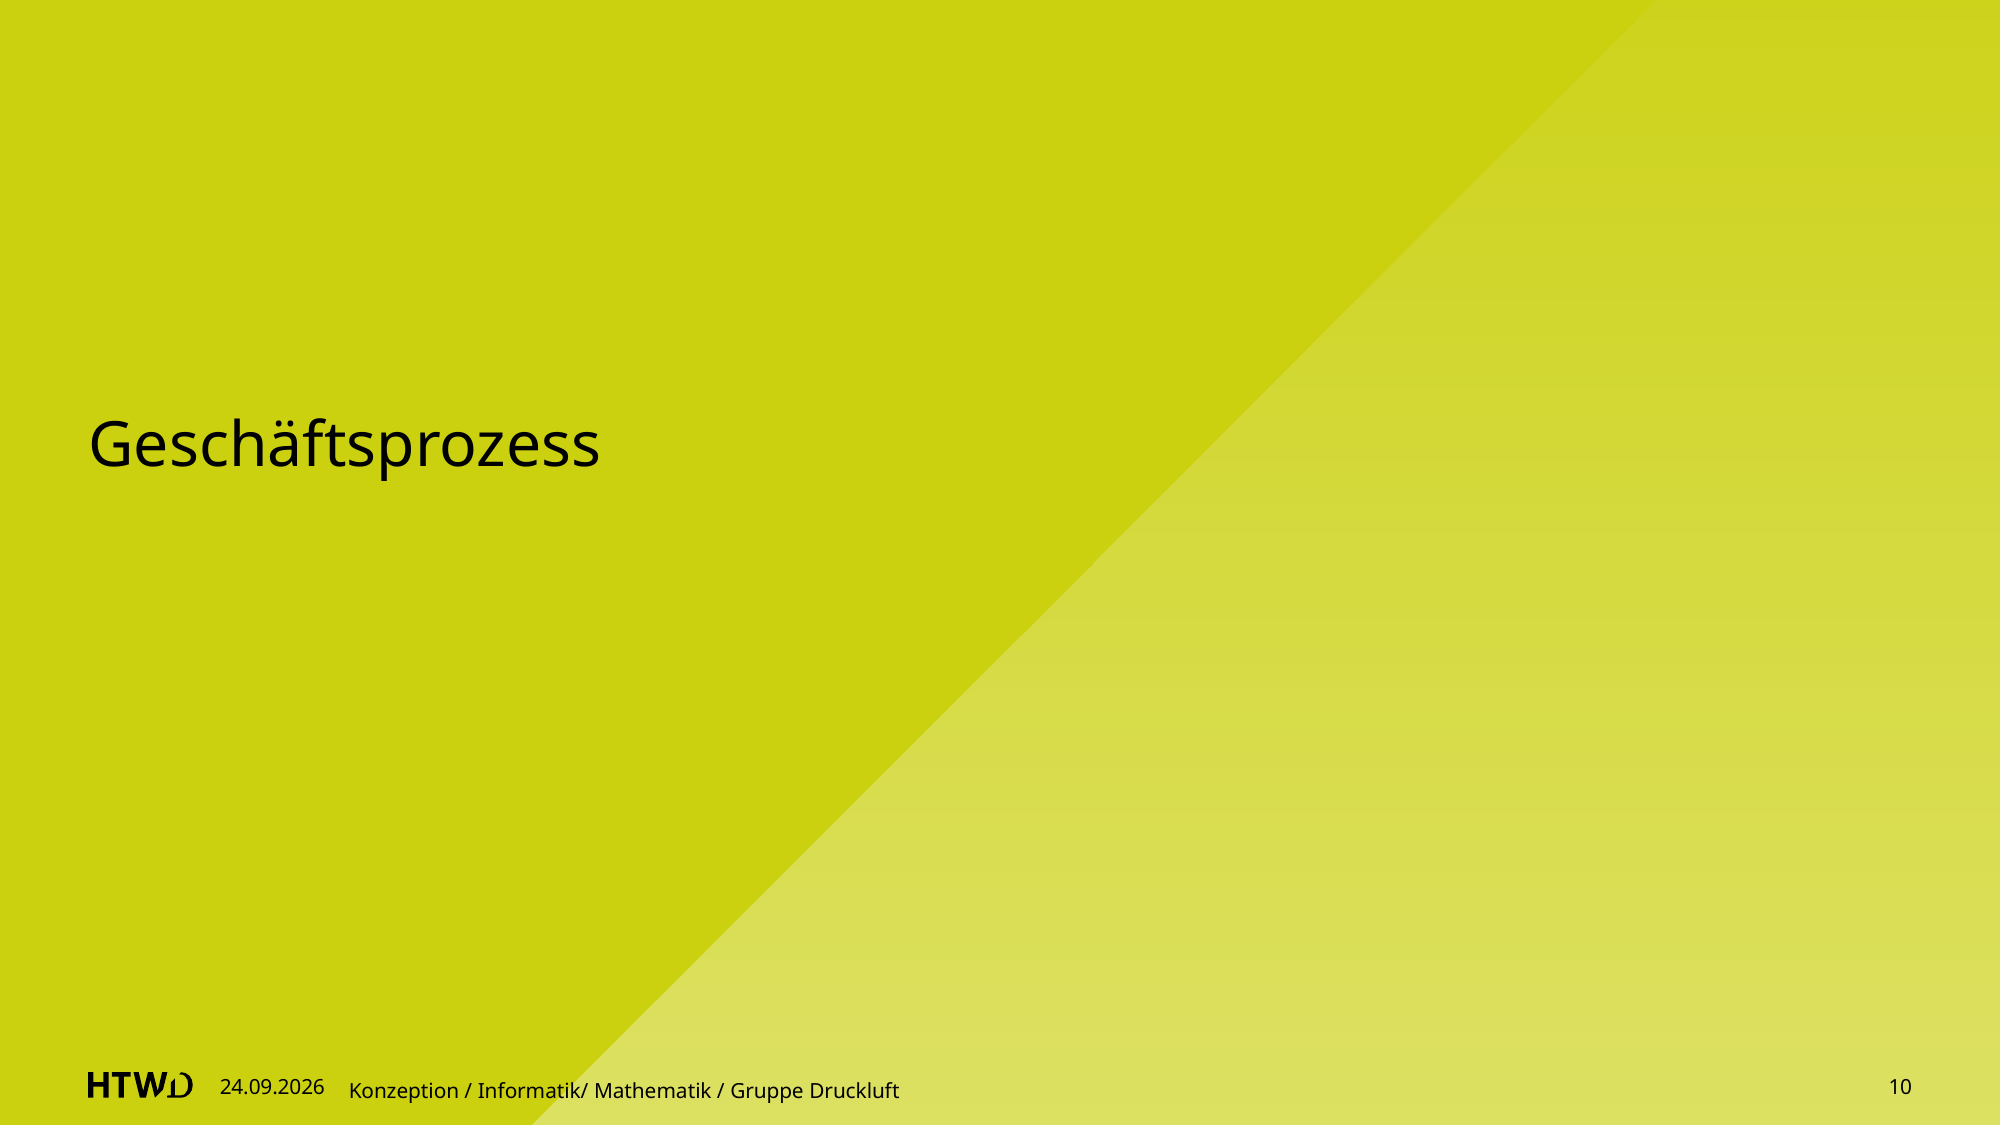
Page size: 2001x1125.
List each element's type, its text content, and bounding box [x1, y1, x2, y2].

footer Konzeption / Informatik/ Mathematik / Gruppe Druckluft [348, 1072, 1767, 1103]
slide_number <number> [1823, 1072, 1913, 1103]
slide_number 23.04.2025 [210, 1072, 335, 1103]
title Geschäftsprozess [88, 403, 993, 670]
